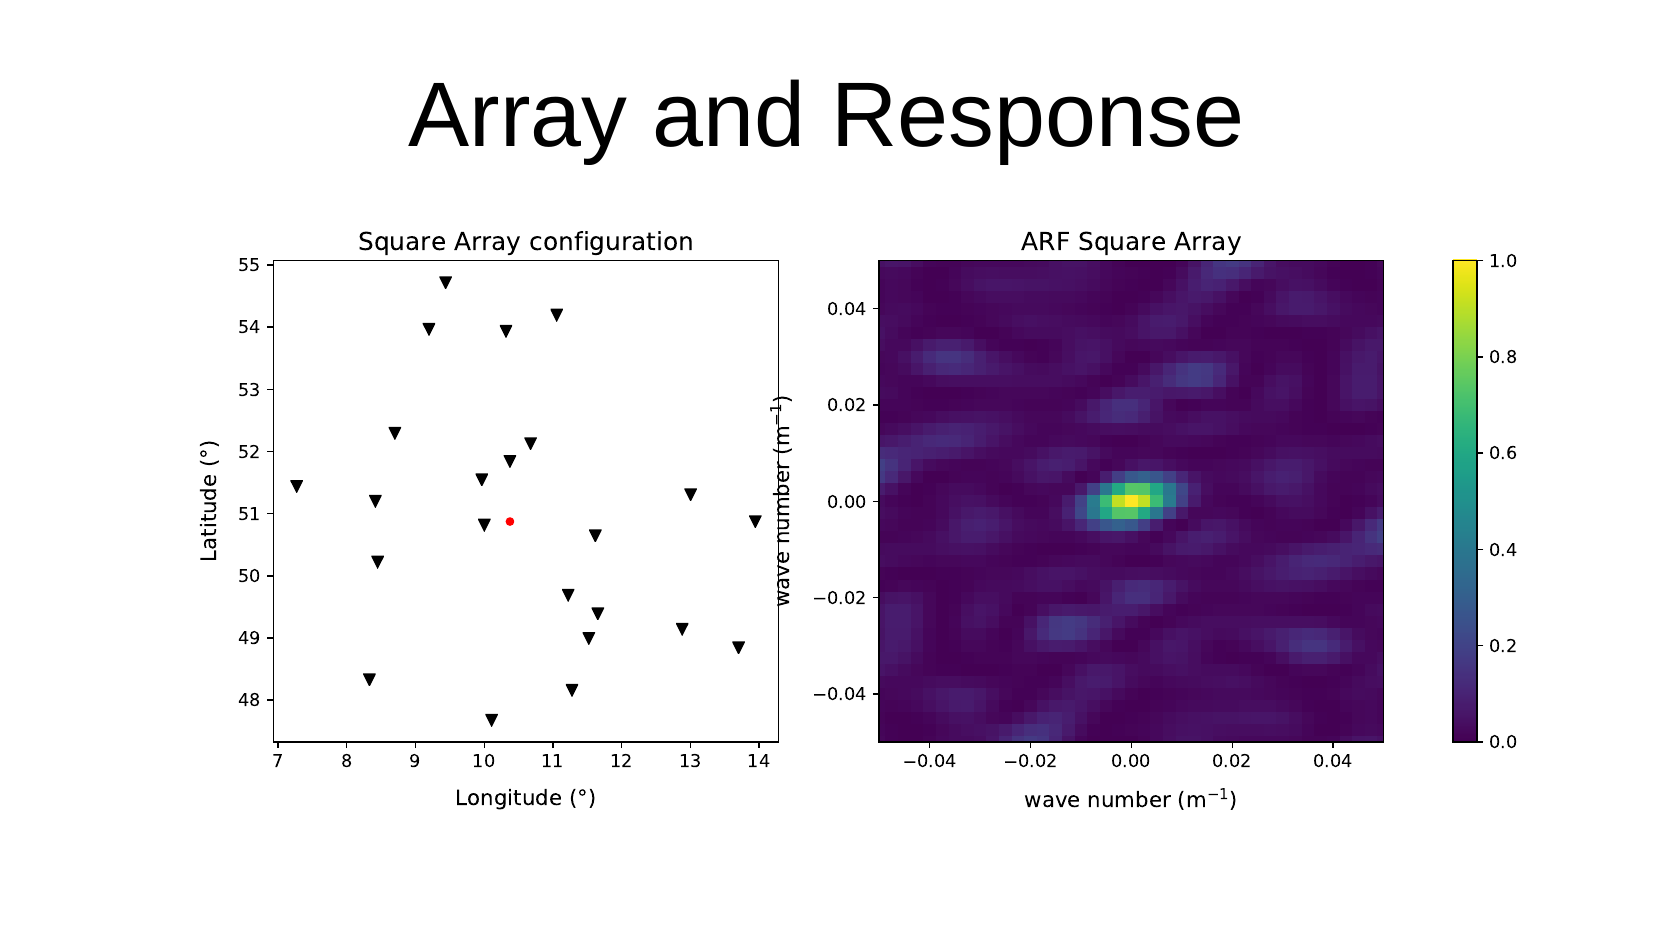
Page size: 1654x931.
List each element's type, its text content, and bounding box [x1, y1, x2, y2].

picture [187, 217, 1531, 826]
title Array and Response [82, 37, 1571, 193]
